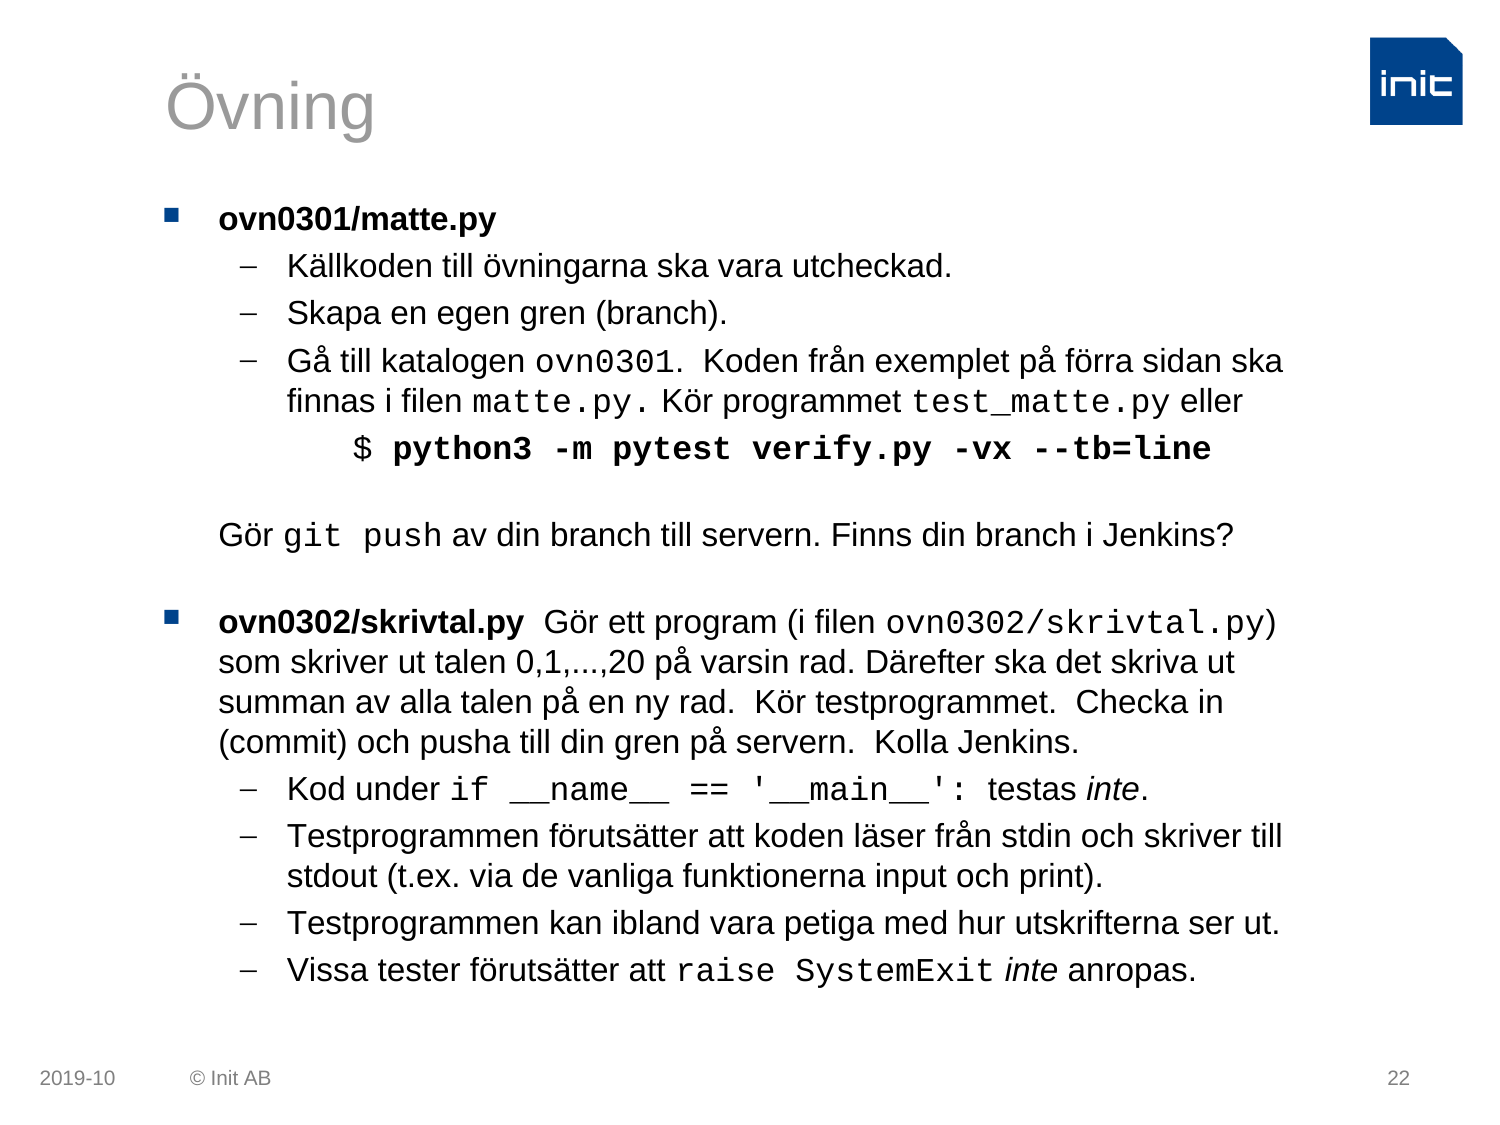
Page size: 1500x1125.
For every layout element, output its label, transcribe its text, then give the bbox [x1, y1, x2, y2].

text_box Övning [150, 0, 1351, 151]
text_box 2019-10 [24, 1037, 151, 1098]
text_box © Init AB [174, 1037, 1326, 1098]
text_box ovn0301/matte.py Källkoden till övningarna ska vara utcheckad. Skapa en egen gren (branch). Gå till katalogen ovn0301. Koden från exemplet på förra sidan ska finnas i filen matte.py. Kör programmet test_matte.py eller $ python3 -m pytest verify.py -vx --tb=line Gör git push av din branch till servern. Finns din branch i Jenkins? ovn0302/skrivtal.py Gör ett program (i filen ovn0302/skrivtal.py) som skriver ut talen 0,1,...,20 på varsin rad. Därefter ska det skriva ut summan av alla talen på en ny rad. Kör testprogrammet. Checka in (commit) och pusha till din gren på servern. Kolla Jenkins. Kod under if __name__ == '__main__': testas inte. Testprogrammen förutsätter att koden läser från stdin och skriver till stdout (t.ex. via de vanliga funktionerna input och print). Testprogrammen kan ibland vara petiga med hur utskrifterna ser ut. Vissa tester förutsätter att raise SystemExit inte anropas. [150, 189, 1351, 963]
text_box <nummer> [1350, 1037, 1426, 1098]
picture [1370, 37, 1463, 125]
